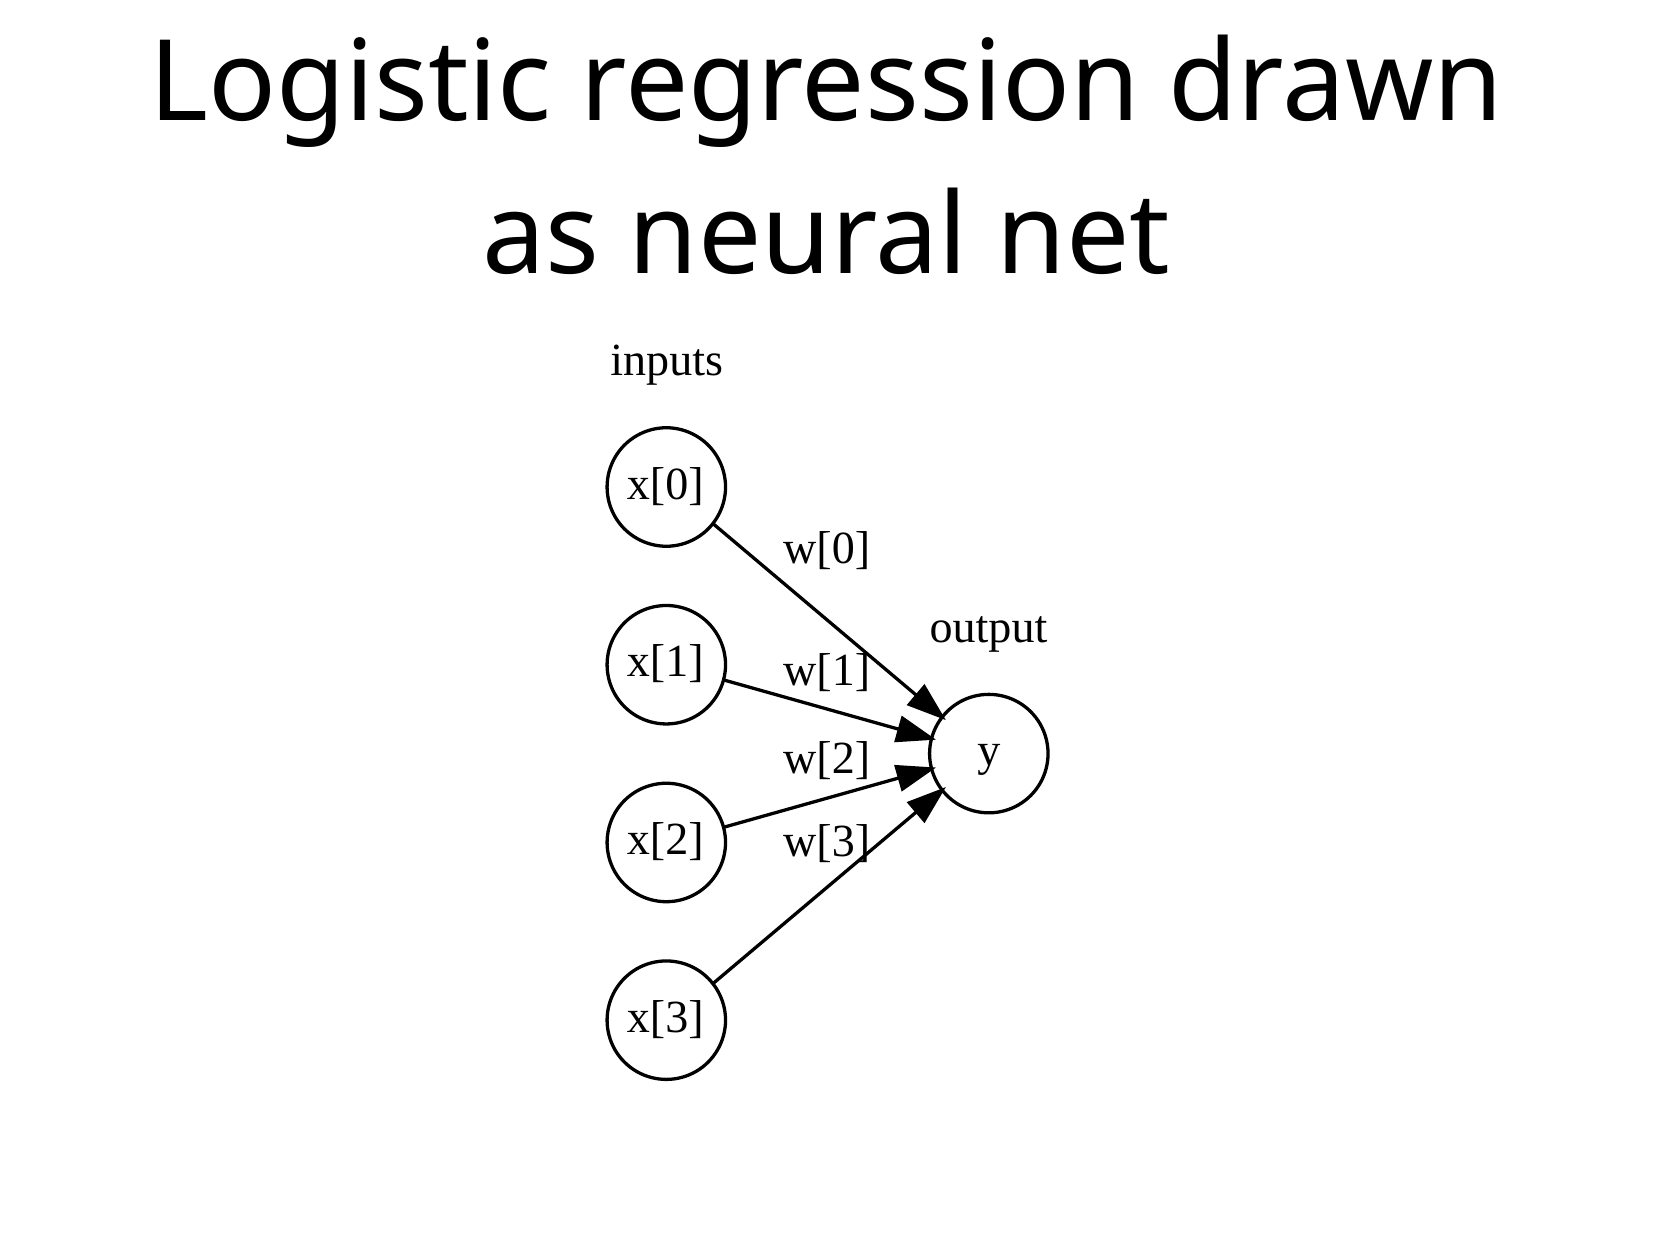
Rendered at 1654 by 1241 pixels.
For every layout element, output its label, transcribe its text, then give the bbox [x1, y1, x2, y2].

picture [540, 285, 1116, 1147]
title Logistic regression drawn as neural net [82, 40, 1571, 266]
